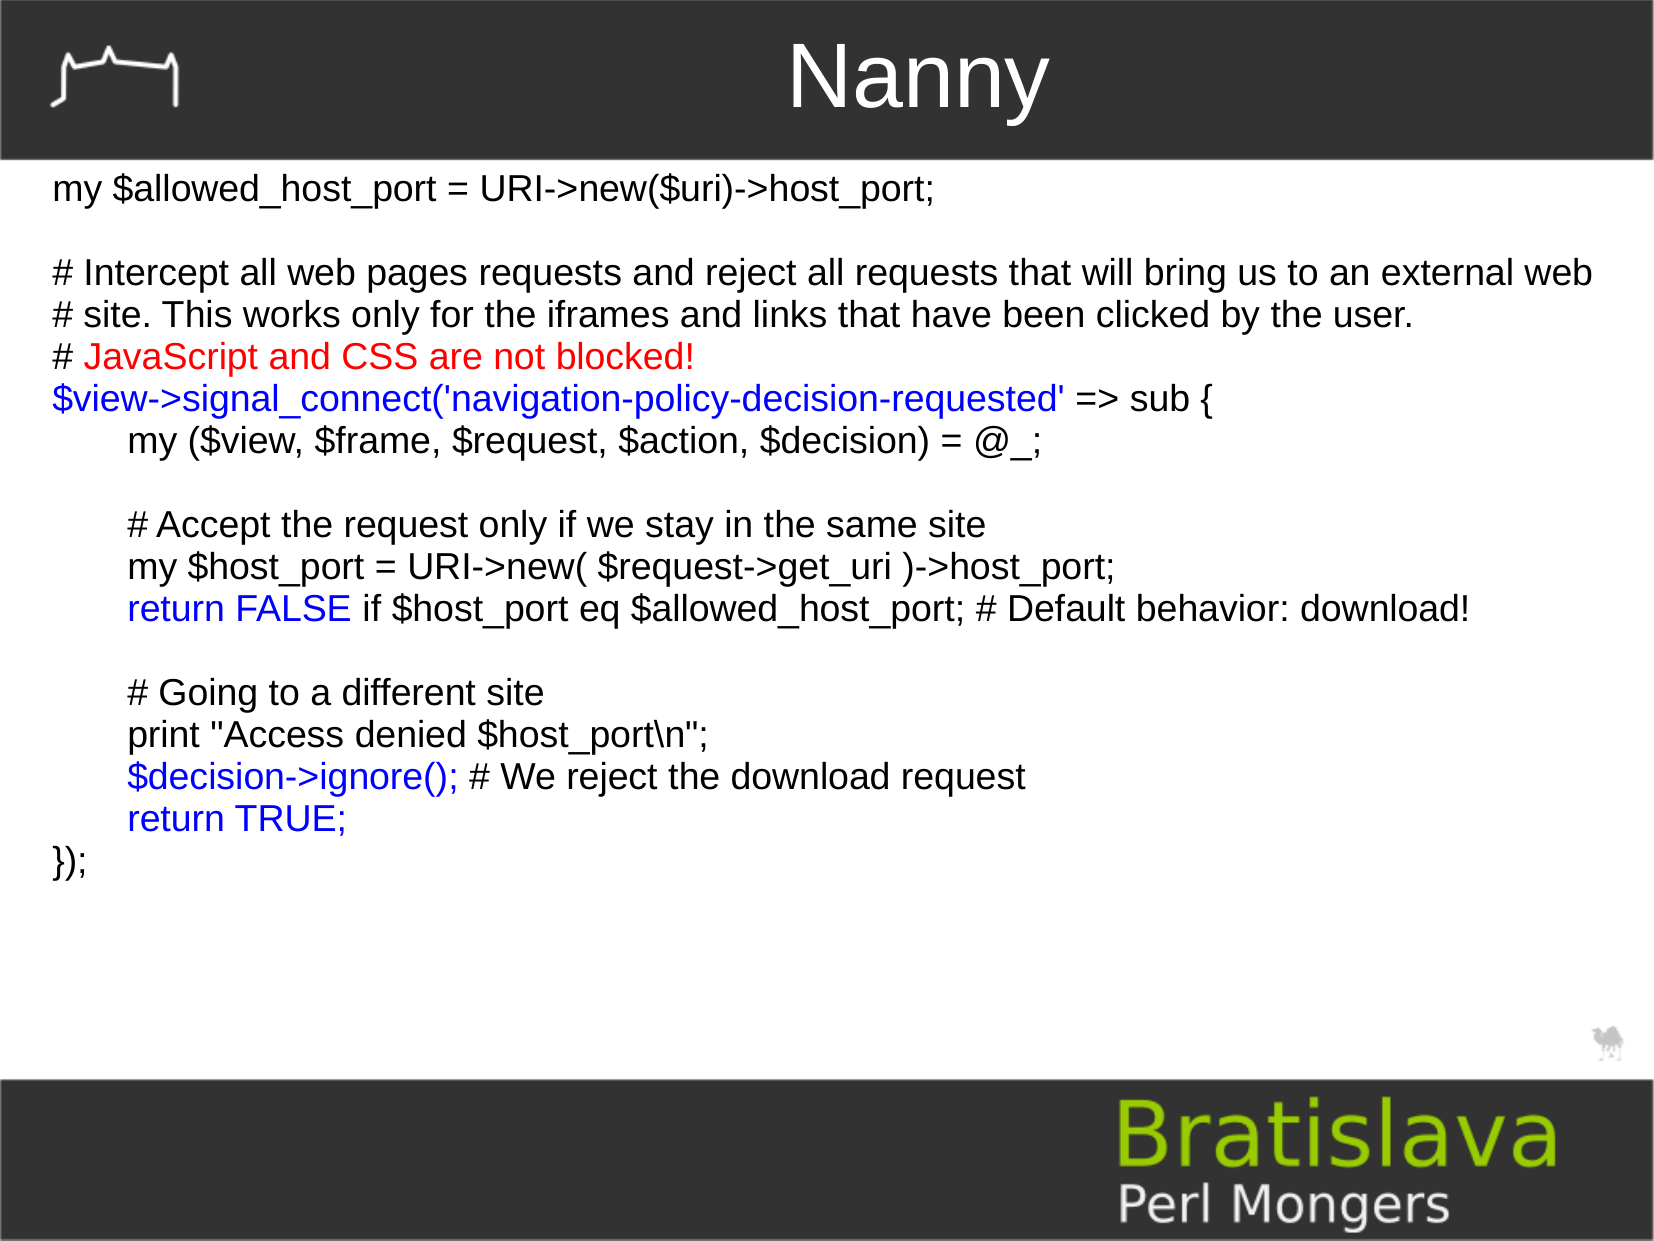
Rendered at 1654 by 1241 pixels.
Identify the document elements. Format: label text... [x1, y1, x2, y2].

picture [0, 0, 1654, 1241]
text_box my $allowed_host_port = URI->new($uri)->host_port; # Intercept all web pages requests and reject all requests that will bring us to an external web # site. This works only for the iframes and links that have been clicked by the user. # JavaScript and CSS are not blocked! $view->signal_connect('navigation-policy-decision-requested' => sub { my ($view, $frame, $request, $action, $decision) = @_; # Accept the request only if we stay in the same site my $host_port = URI->new( $request->get_uri )->host_port; return FALSE if $host_port eq $allowed_host_port; # Default behavior: download! # Going to a different site print "Access denied $host_port\n"; $decision->ignore(); # We reject the download request return TRUE; }); [37, 160, 1651, 1015]
title Nanny [193, 24, 1645, 128]
